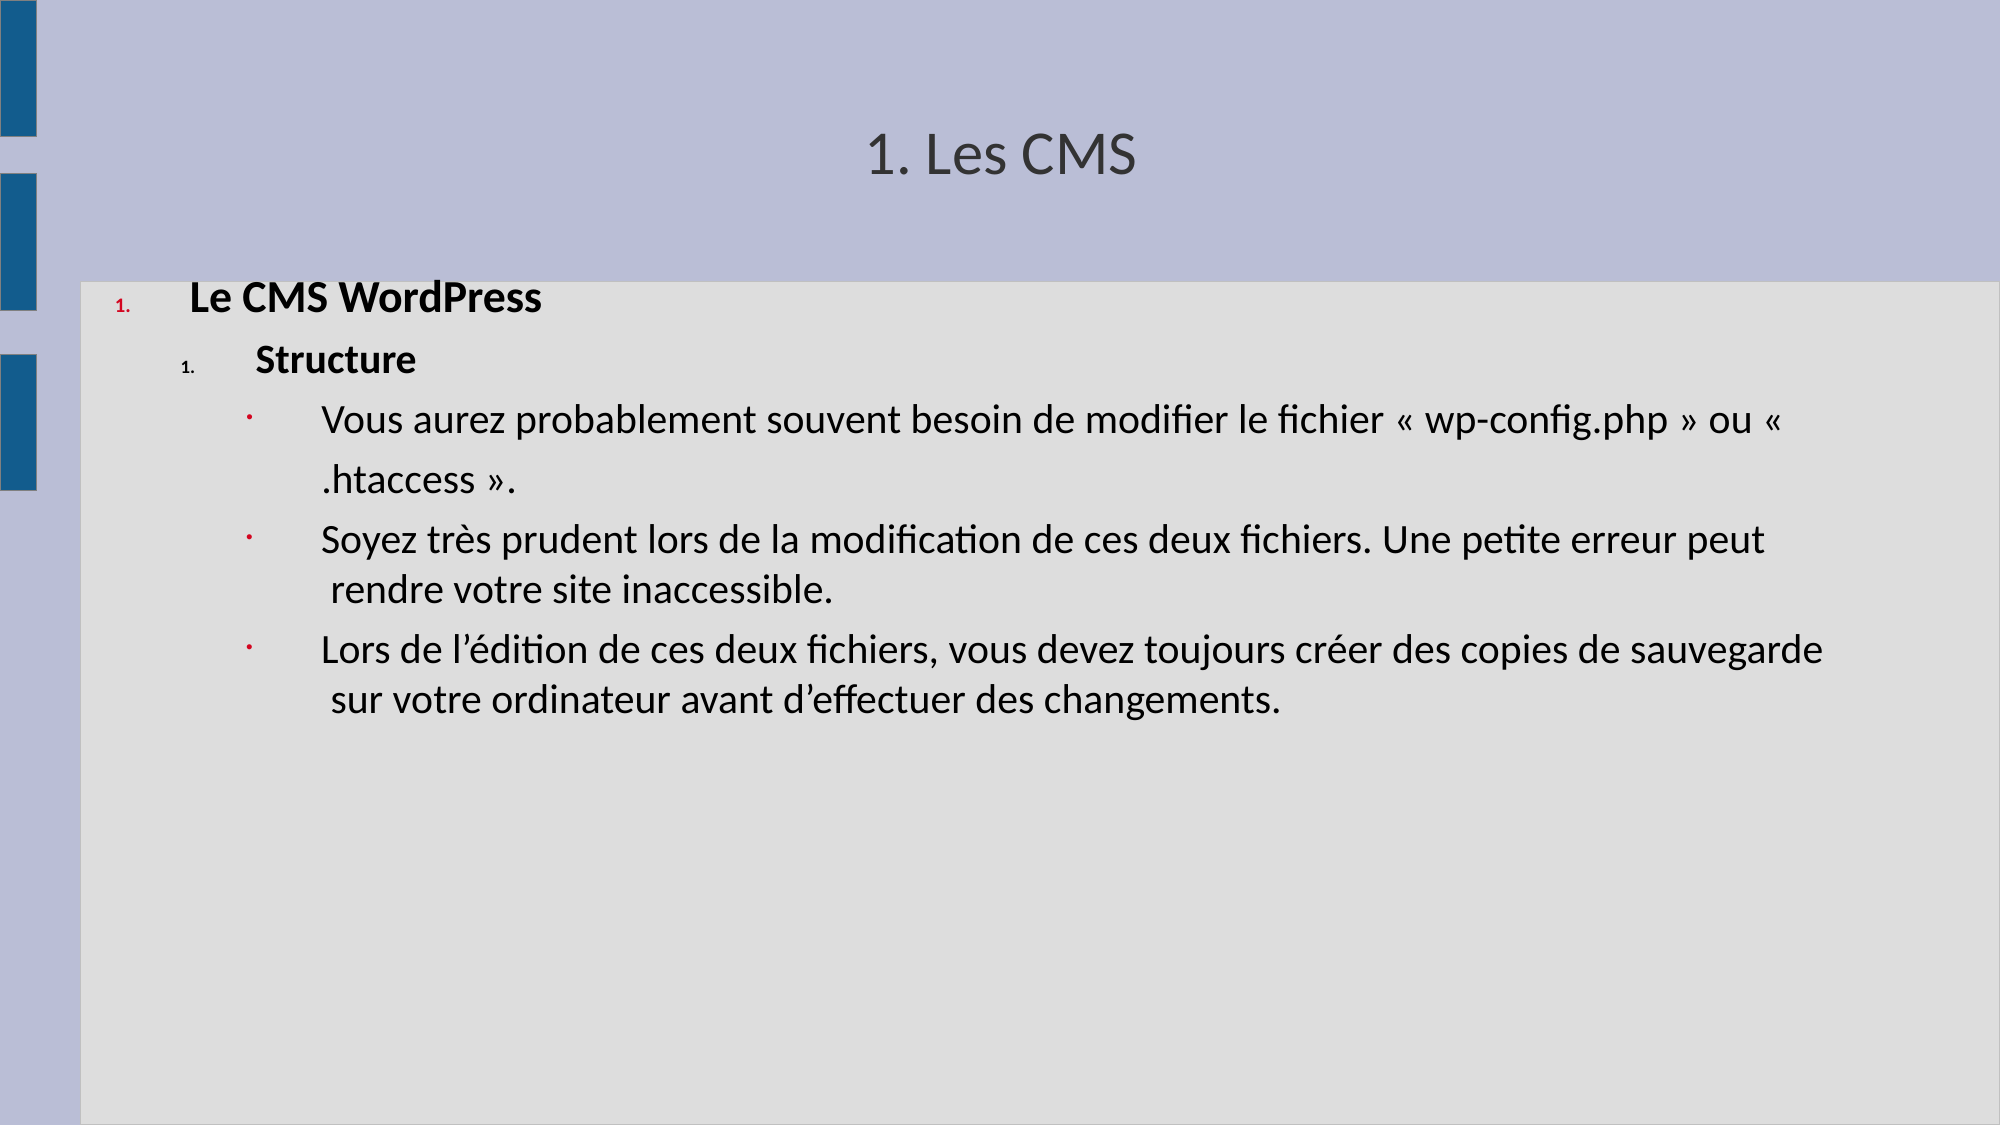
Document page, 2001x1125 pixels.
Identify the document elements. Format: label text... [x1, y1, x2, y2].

title 1. Les CMS [859, 109, 1141, 254]
text_box Le CMS WordPress Structure Vous aurez probablement souvent besoin de modifier le fichier « wp-config.php » ou « .htaccess ». Soyez très prudent lors de la modification de ces deux fichiers. Une petite erreur peut rendre votre site inaccessible. Lors de l’édition de ces deux fichiers, vous devez toujours créer des copies de sauvegarde sur votre ordinateur avant d’effectuer des changements. [112, 254, 1826, 723]
